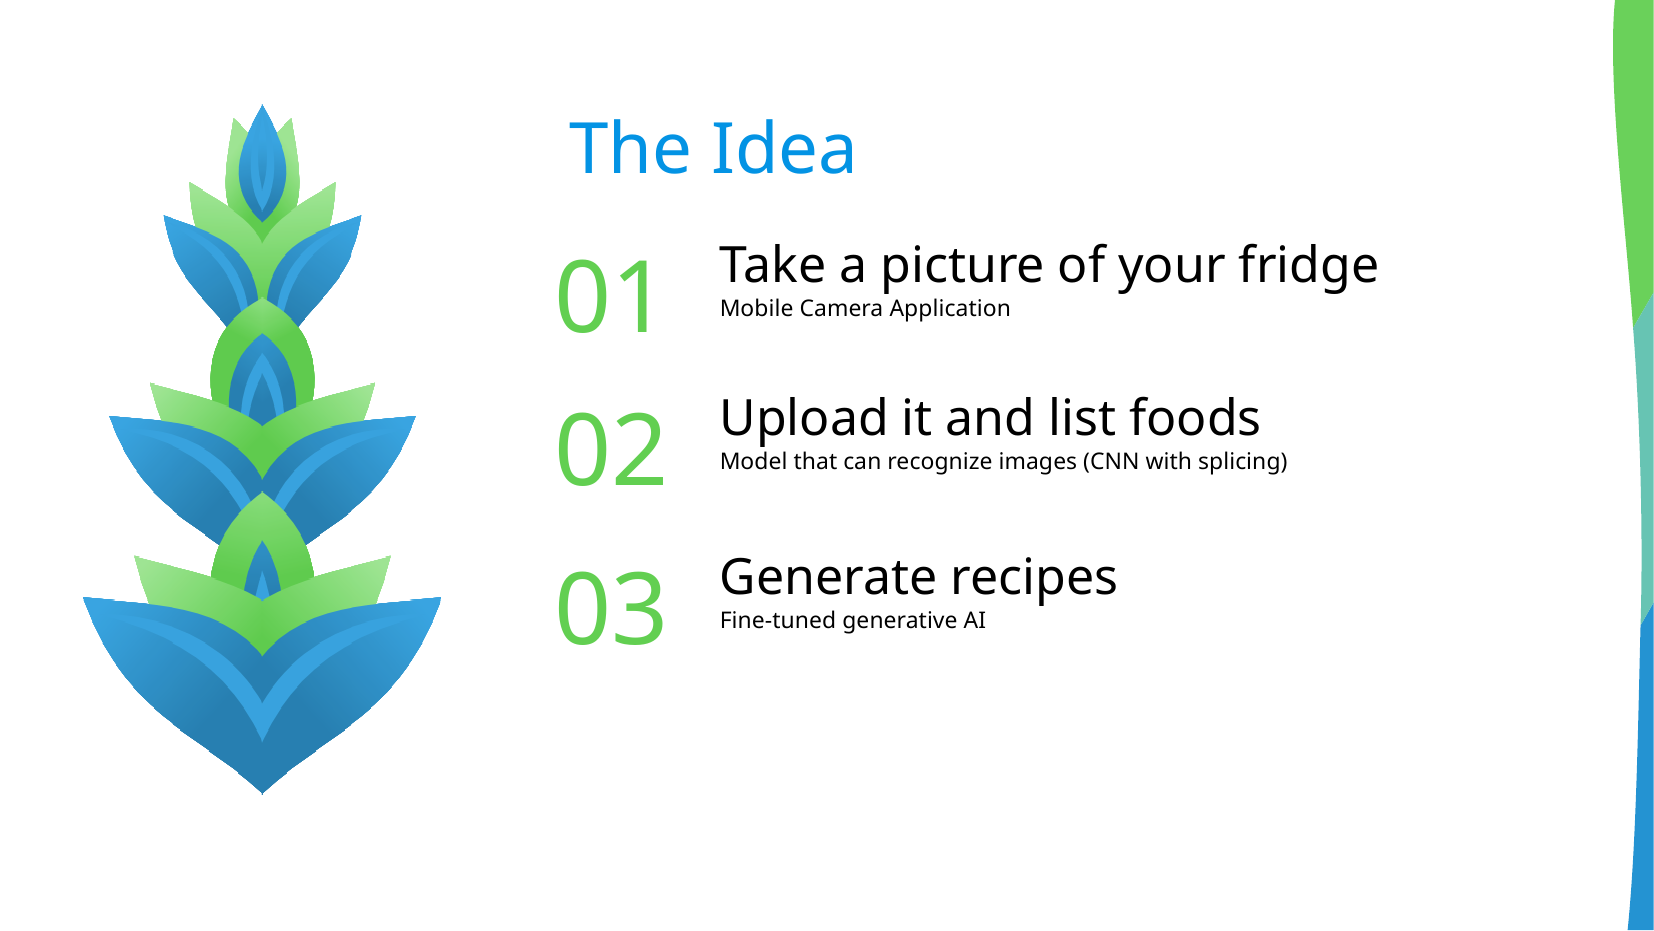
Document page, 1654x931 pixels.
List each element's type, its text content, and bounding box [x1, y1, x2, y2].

text_box Model that can recognize images (CNN with splicing) [705, 439, 1471, 482]
text_box 02 [539, 378, 696, 513]
text_box Fine-tuned generative AI [705, 598, 1471, 641]
text_box Upload it and list foods [705, 378, 1471, 439]
picture [83, 104, 441, 796]
text_box Generate recipes [705, 537, 1471, 598]
text_box Mobile Camera Application [705, 286, 1471, 329]
text_box 01 [539, 225, 696, 360]
text_box The Idea [555, 95, 1654, 196]
text_box Take a picture of your fridge [705, 224, 1471, 286]
text_box 03 [539, 537, 696, 672]
